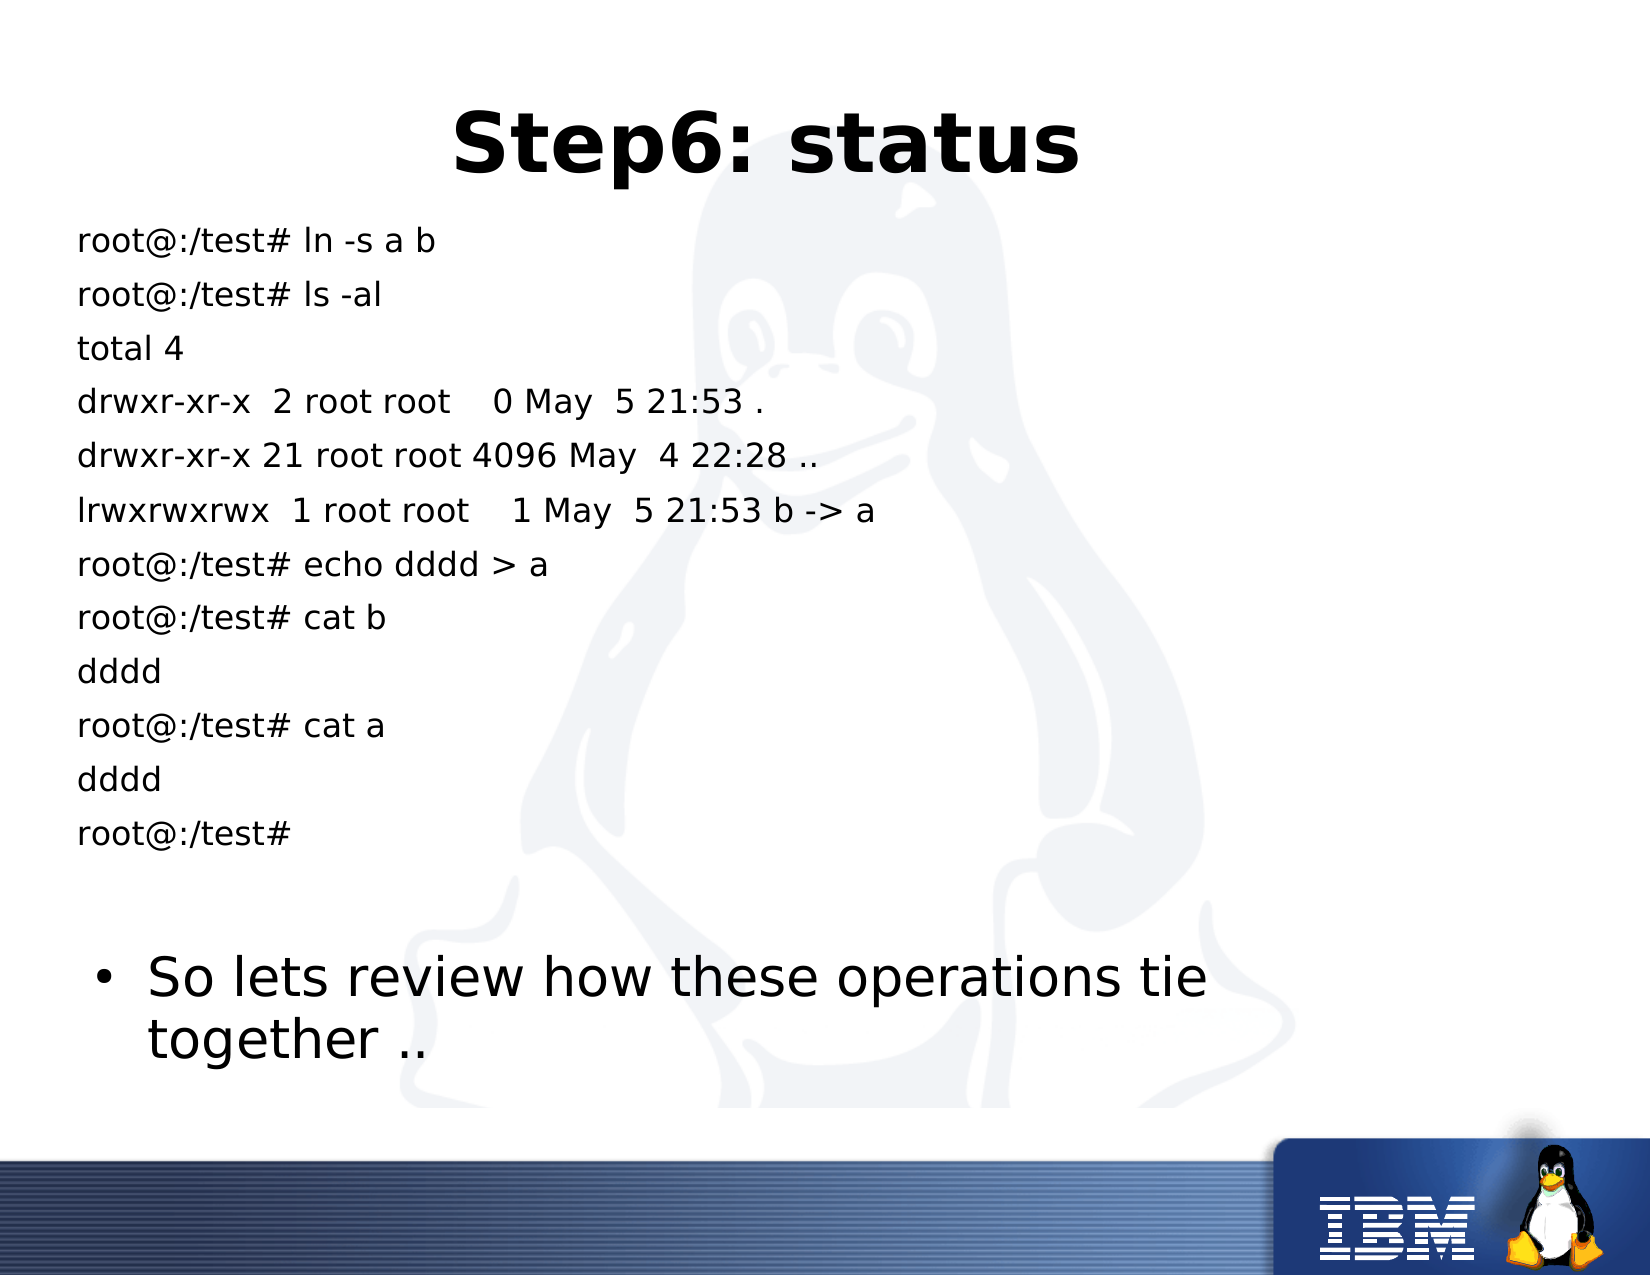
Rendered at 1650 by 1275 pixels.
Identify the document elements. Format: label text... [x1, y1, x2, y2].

title Step6: status [76, 76, 1457, 211]
list root@:/test# ln -s a b root@:/test# ls -al total 4 drwxr-xr-x 2 root root 0 May 5 21:53 . drwxr-xr-x 21 root root 4096 May 4 22:28 .. lrwxrwxrwx 1 root root 1 May 5 21:53 b -> a root@:/test# echo dddd > a root@:/test# cat b dddd root@:/test# cat a dddd root@:/test# So lets review how these operations tie together .. [76, 221, 1457, 1171]
